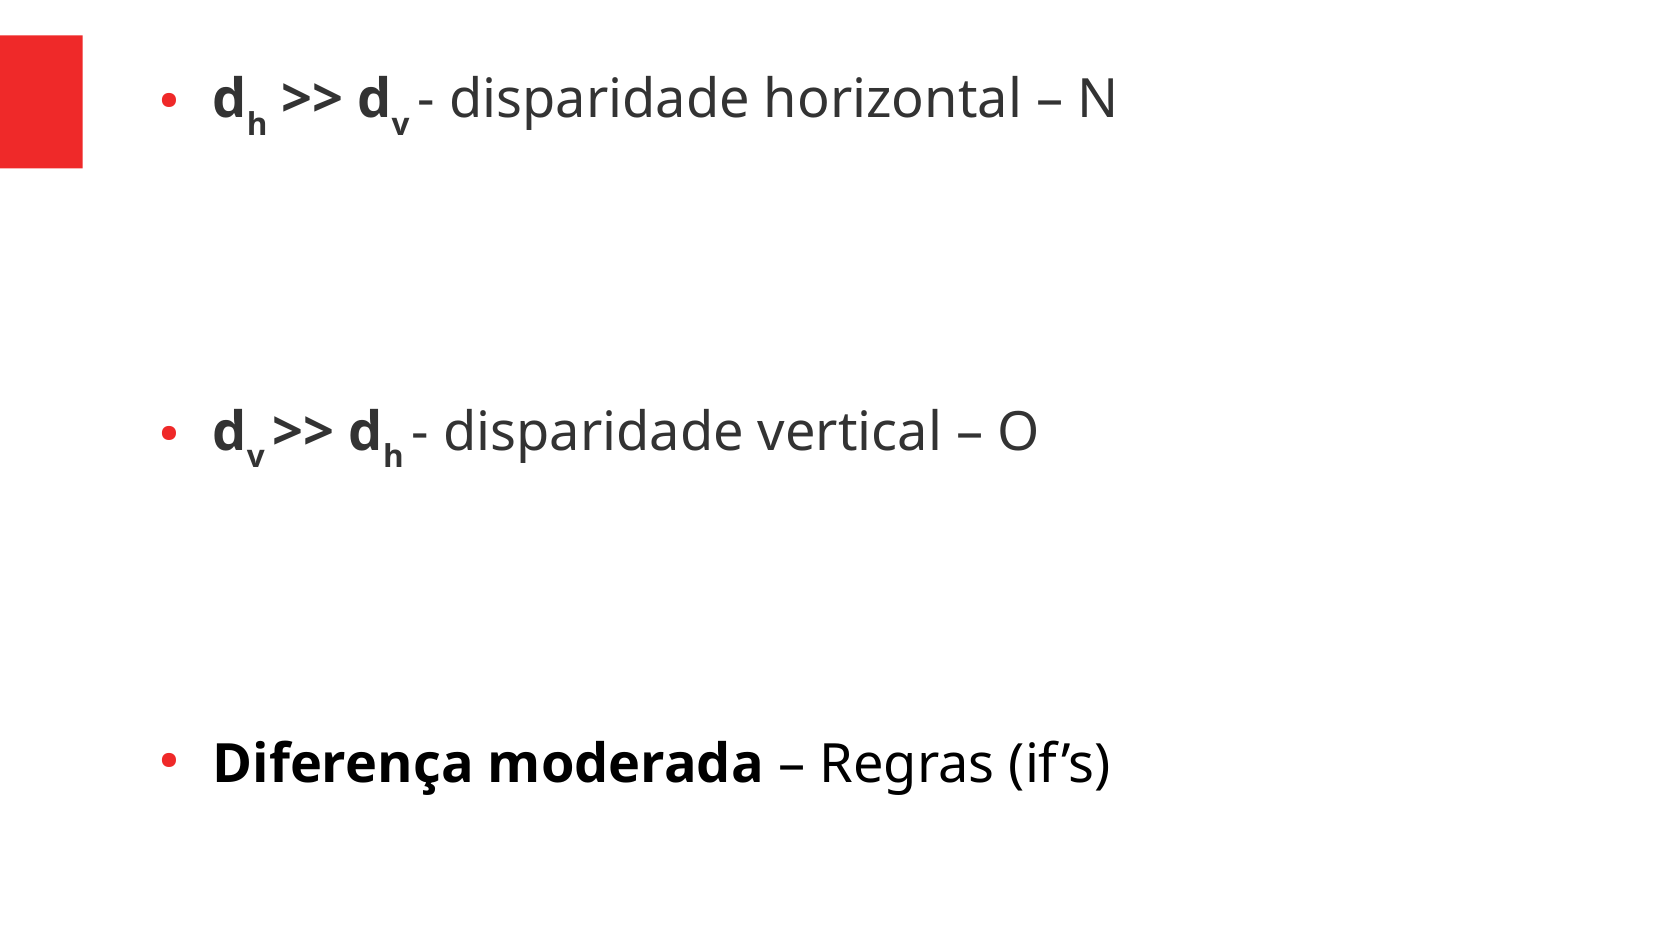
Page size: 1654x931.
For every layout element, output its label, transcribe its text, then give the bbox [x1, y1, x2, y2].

list dh >> dv - disparidade horizontal – N dv >> dh - disparidade vertical – O Diferença moderada – Regras (if’s) [141, 59, 1560, 756]
